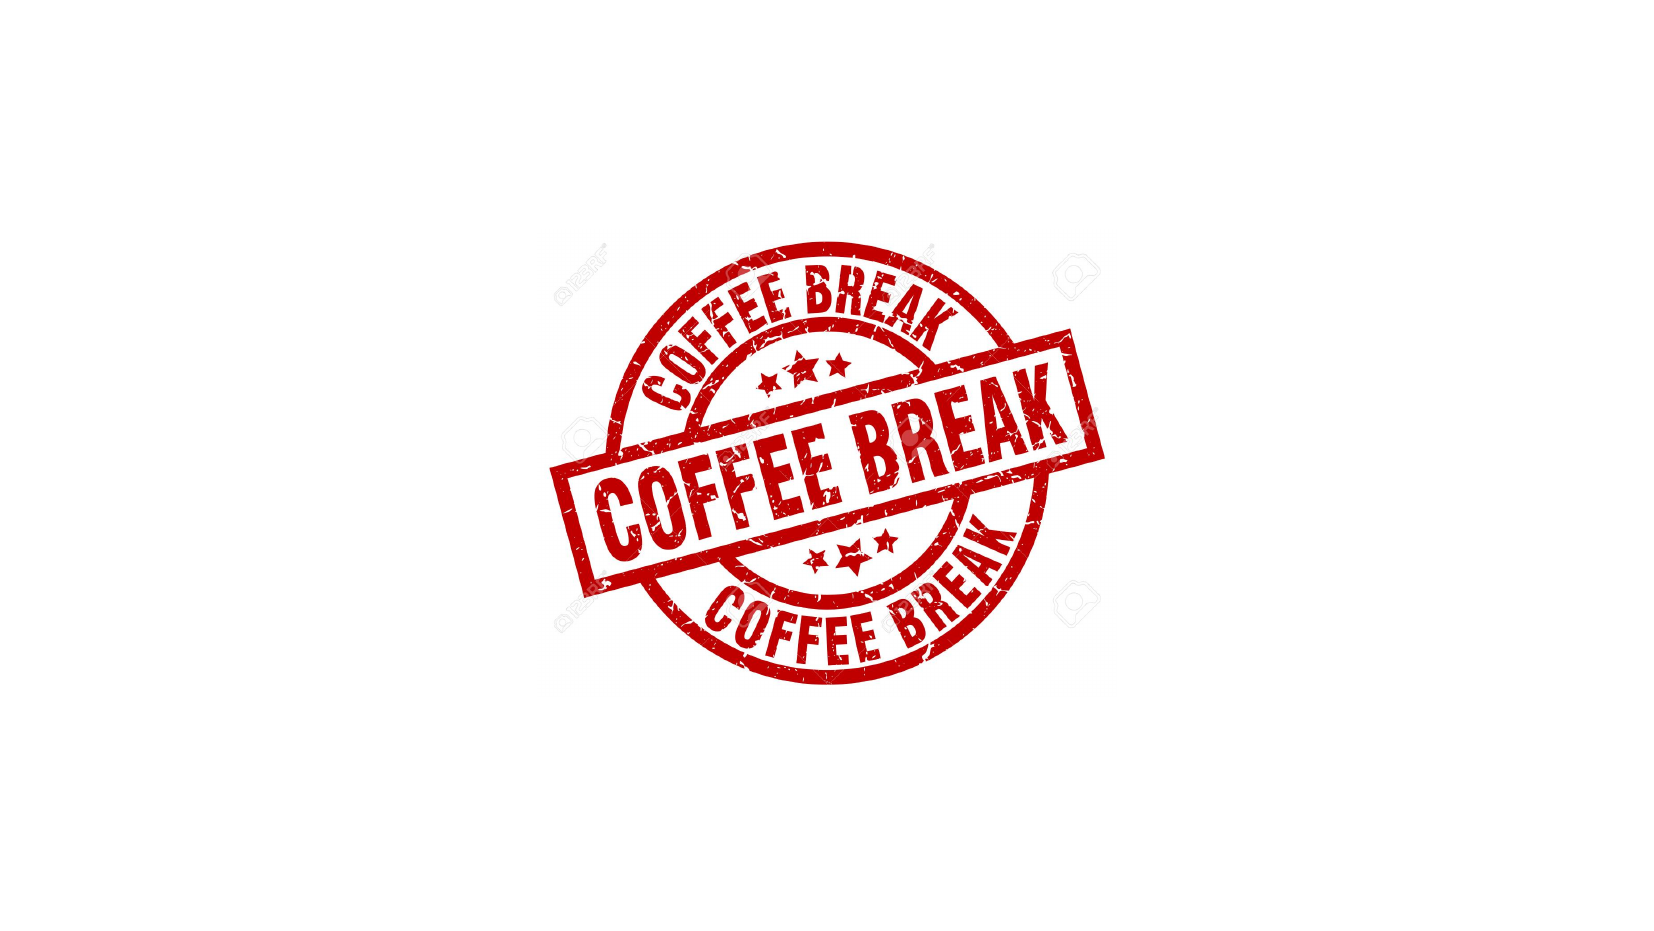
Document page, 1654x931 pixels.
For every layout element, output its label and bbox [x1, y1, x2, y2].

picture [537, 229, 1117, 697]
